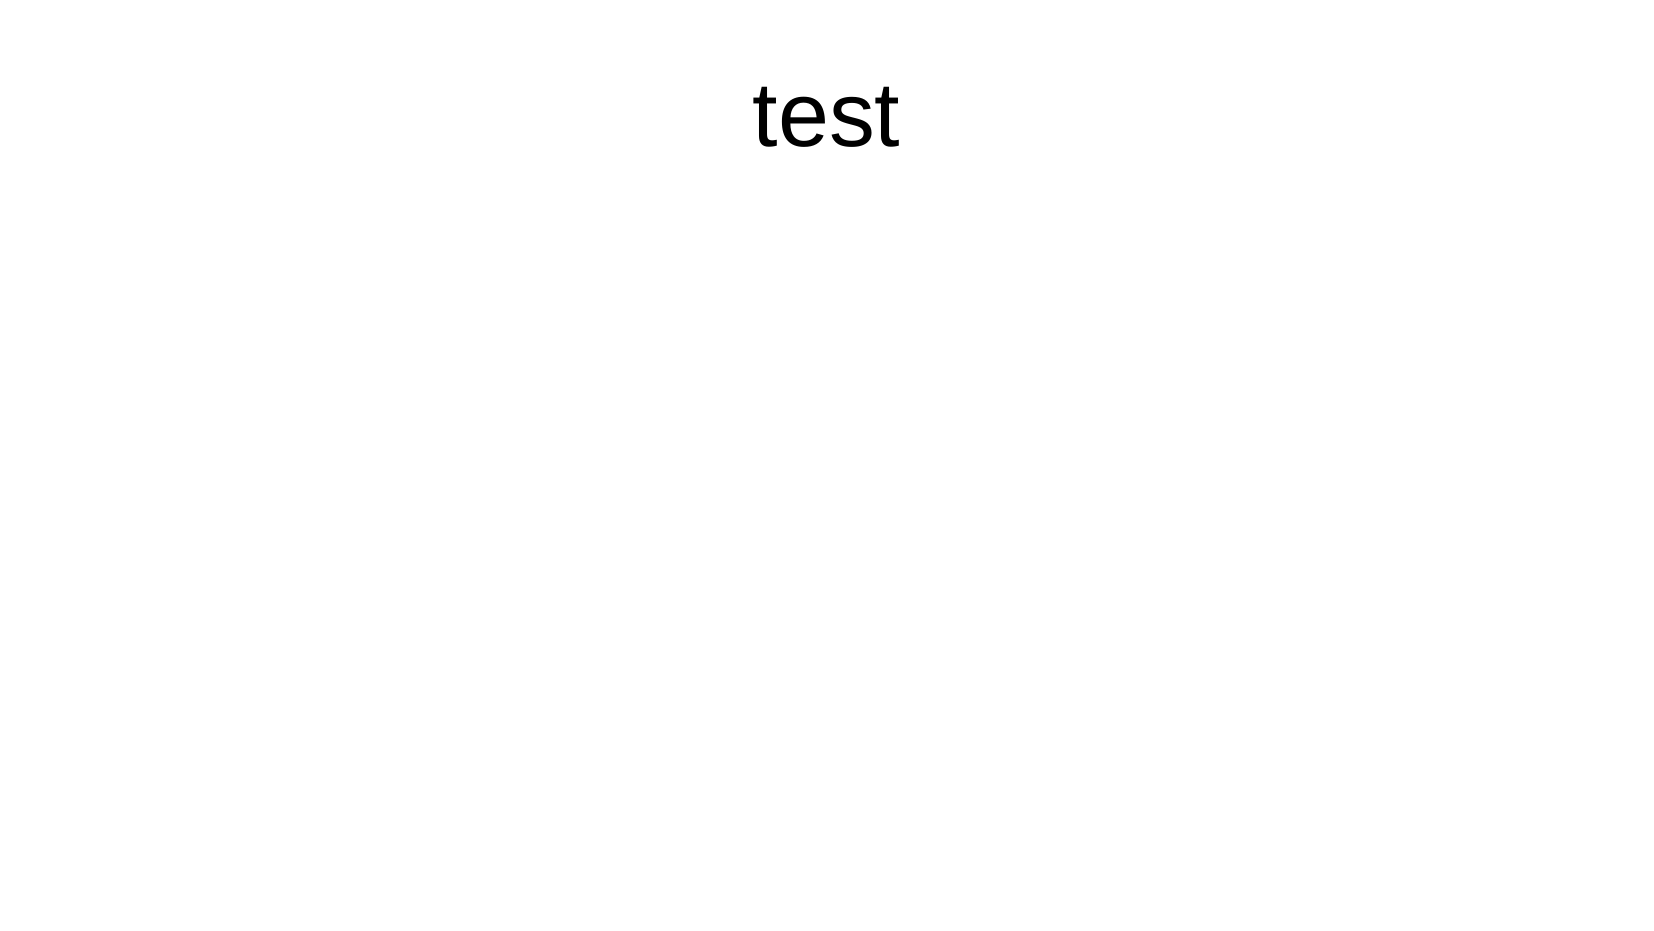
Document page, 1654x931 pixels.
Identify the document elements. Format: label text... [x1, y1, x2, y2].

title test [82, 37, 1571, 193]
